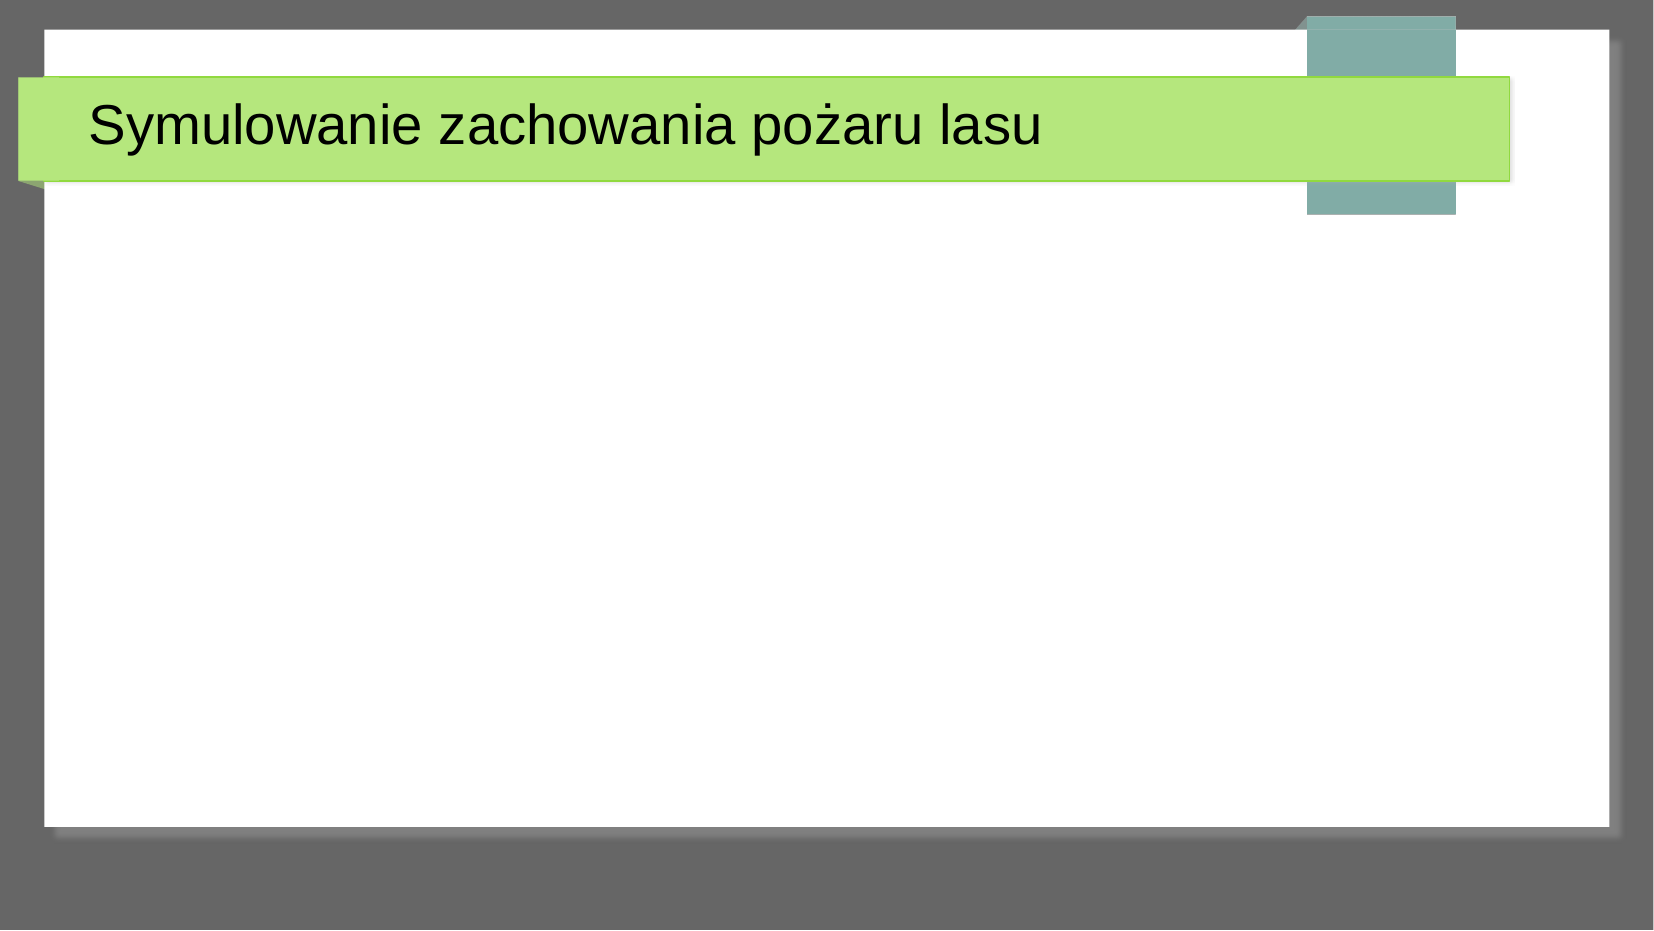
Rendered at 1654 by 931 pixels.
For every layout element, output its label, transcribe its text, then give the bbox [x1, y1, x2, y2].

title Symulowanie zachowania pożaru lasu [88, 73, 1506, 178]
